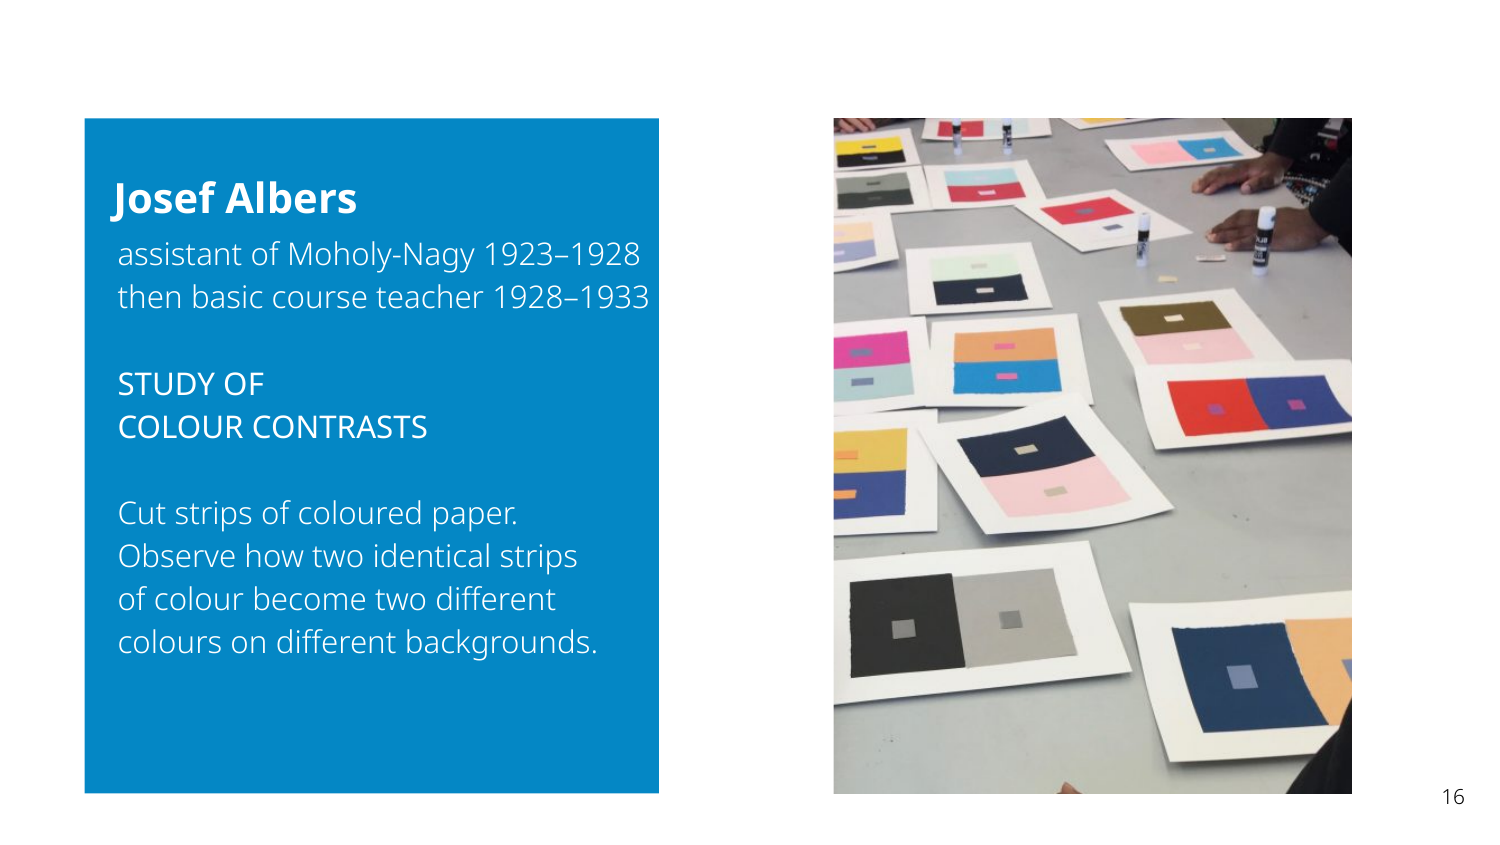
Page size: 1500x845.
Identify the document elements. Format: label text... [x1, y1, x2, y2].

title assistant of Moholy-Nagy 1923–1928 then basic course teacher 1928–1933 Study of colour contrasts Cut strips of coloured paper. Observe how two identical strips of colour become two different colours on different backgrounds. [102, 214, 676, 761]
picture [833, 118, 1352, 794]
title Josef Albers [98, 168, 665, 252]
